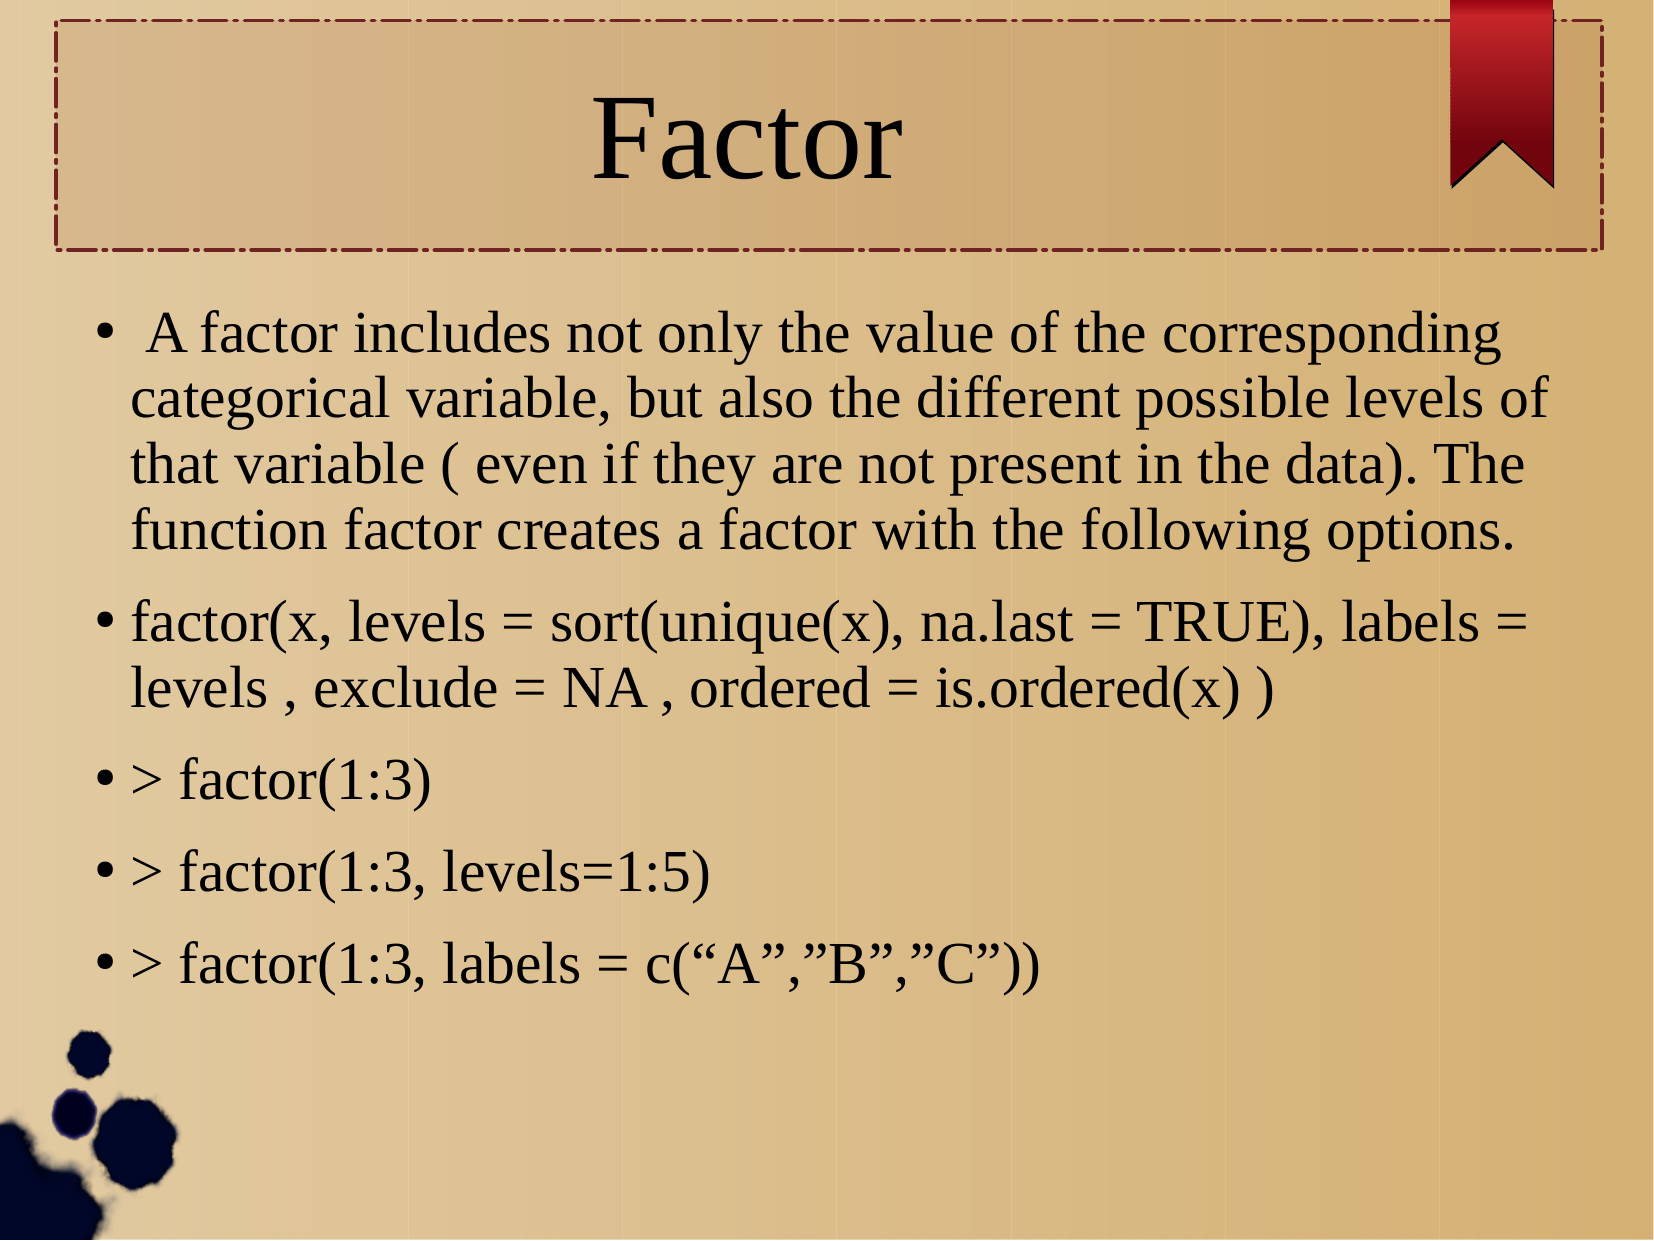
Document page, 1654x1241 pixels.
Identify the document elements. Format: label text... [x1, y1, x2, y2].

title Factor [82, 47, 1412, 229]
list A factor includes not only the value of the corresponding categorical variable, but also the different possible levels of that variable ( even if they are not present in the data). The function factor creates a factor with the following options. factor(x, levels = sort(unique(x), na.last = TRUE), labels = levels , exclude = NA , ordered = is.ordered(x) ) > factor(1:3) > factor(1:3, levels=1:5) > factor(1:3, labels = c(“A”,”B”,”C”)) [82, 299, 1571, 1019]
